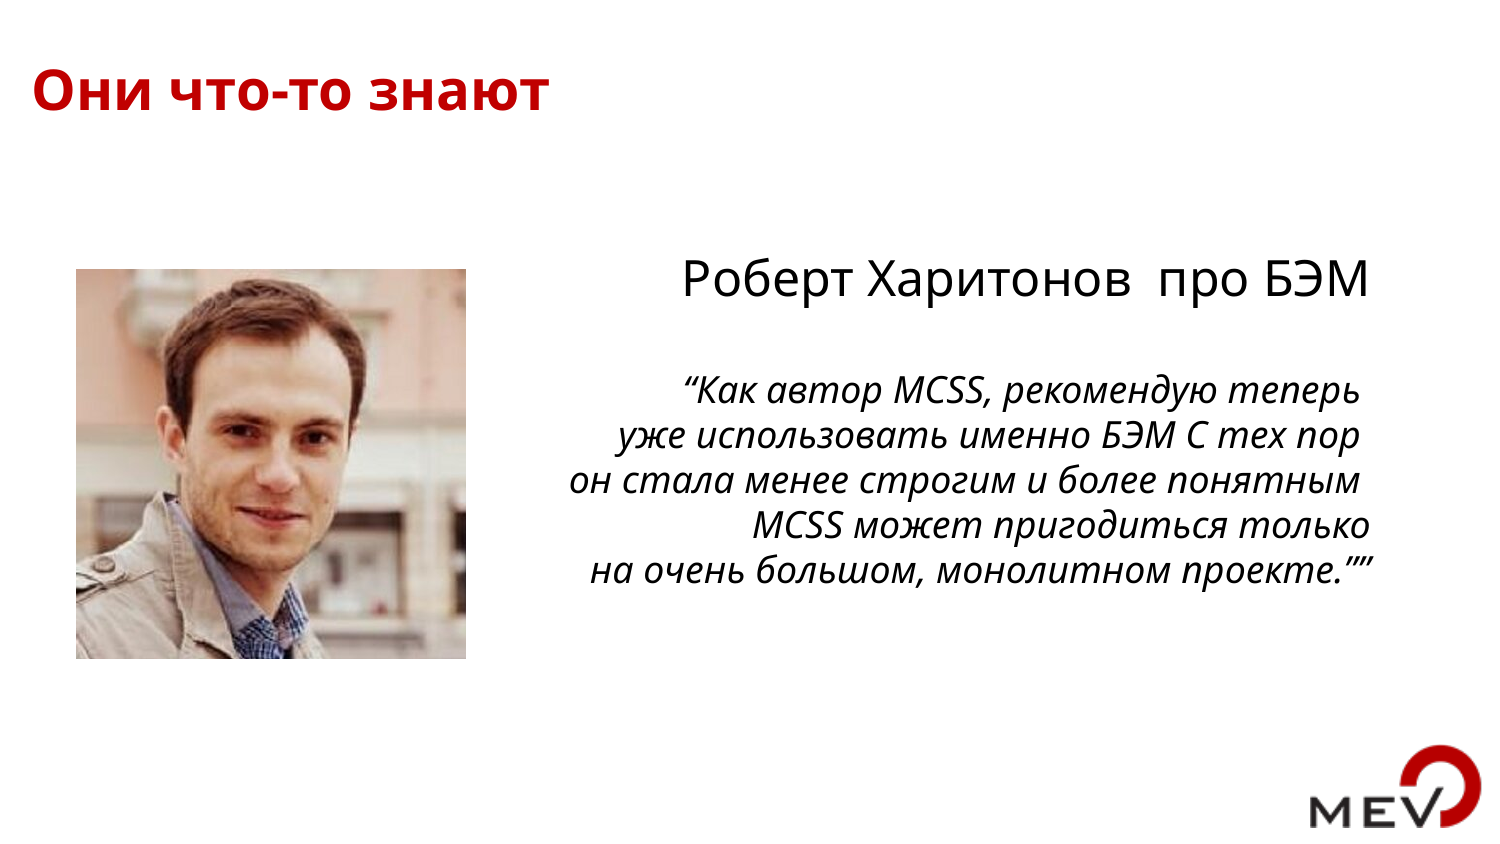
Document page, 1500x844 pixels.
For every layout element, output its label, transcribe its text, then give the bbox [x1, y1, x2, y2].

title Роберт Харитонов про БЭМ “Как автор MCSS, рекомендую теперь уже использовать именно БЭМ С тех пор он стала менее строгим и более понятным MCSS может пригодиться только на очень большом, монолитном проекте.”” [116, 231, 1387, 747]
picture [1310, 744, 1483, 828]
picture [76, 269, 466, 659]
title Они что-то знают [16, 39, 1475, 168]
